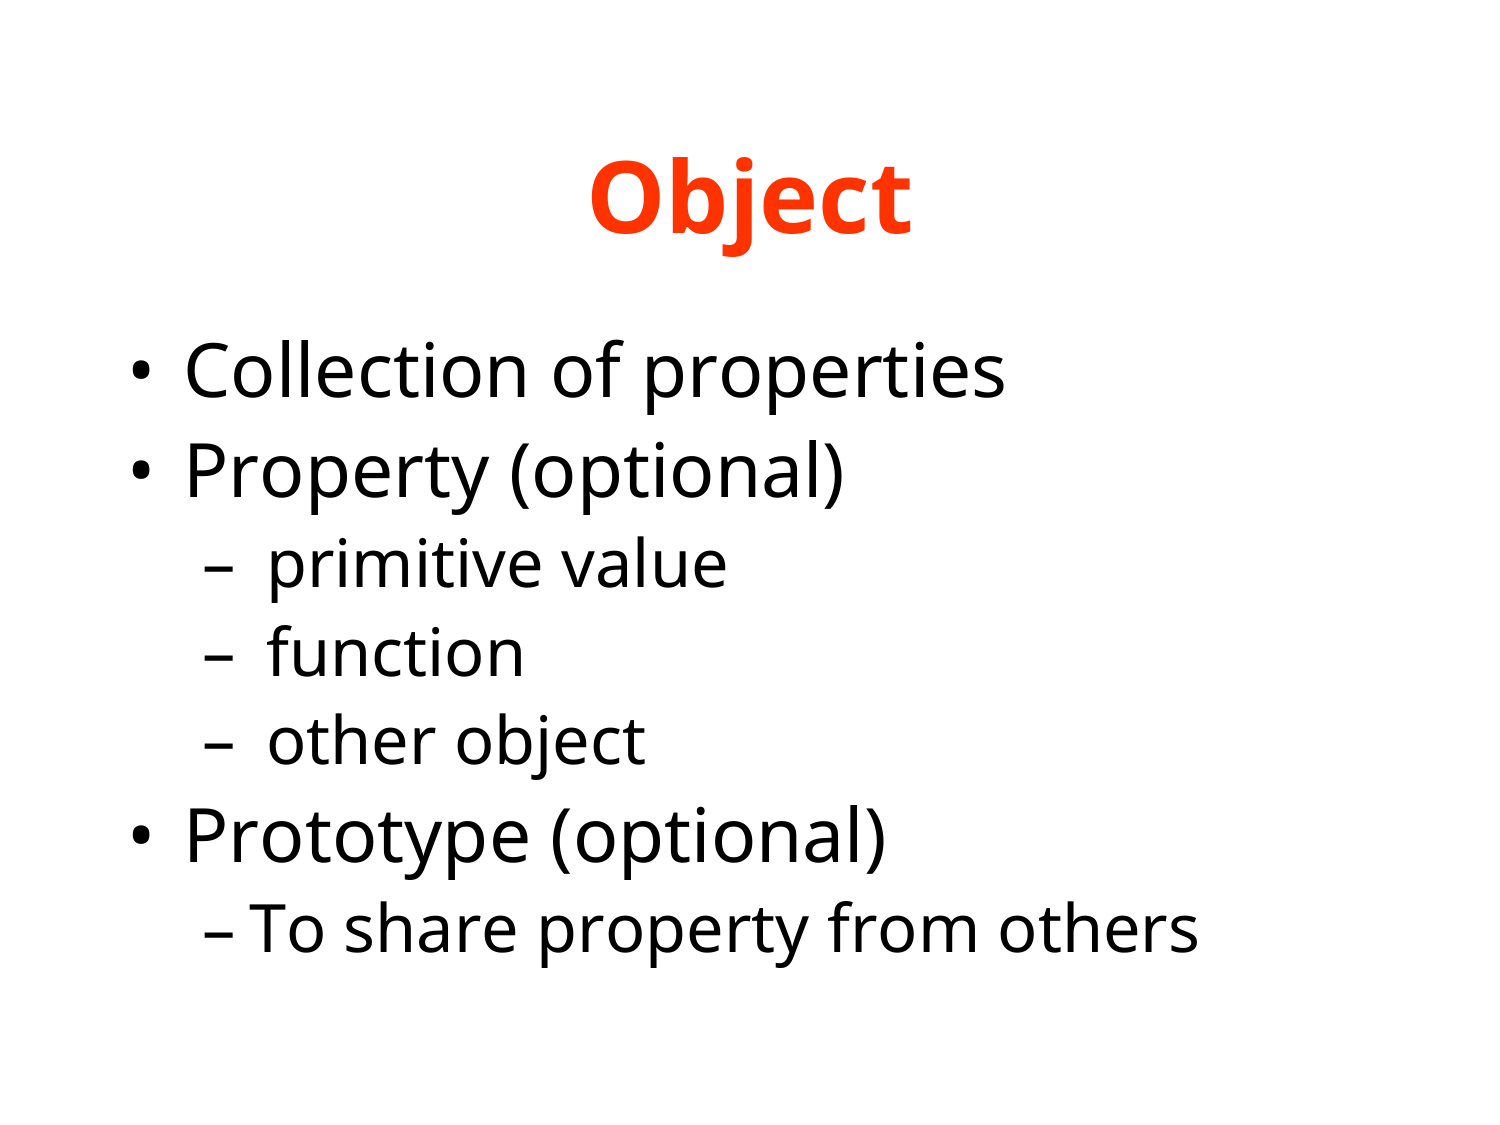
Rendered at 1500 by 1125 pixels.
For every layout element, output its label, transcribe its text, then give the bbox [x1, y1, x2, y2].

list Collection of properties Property (optional) primitive value function other object Prototype (optional) To share property from others [112, 324, 1388, 1067]
title Object [112, 99, 1388, 288]
